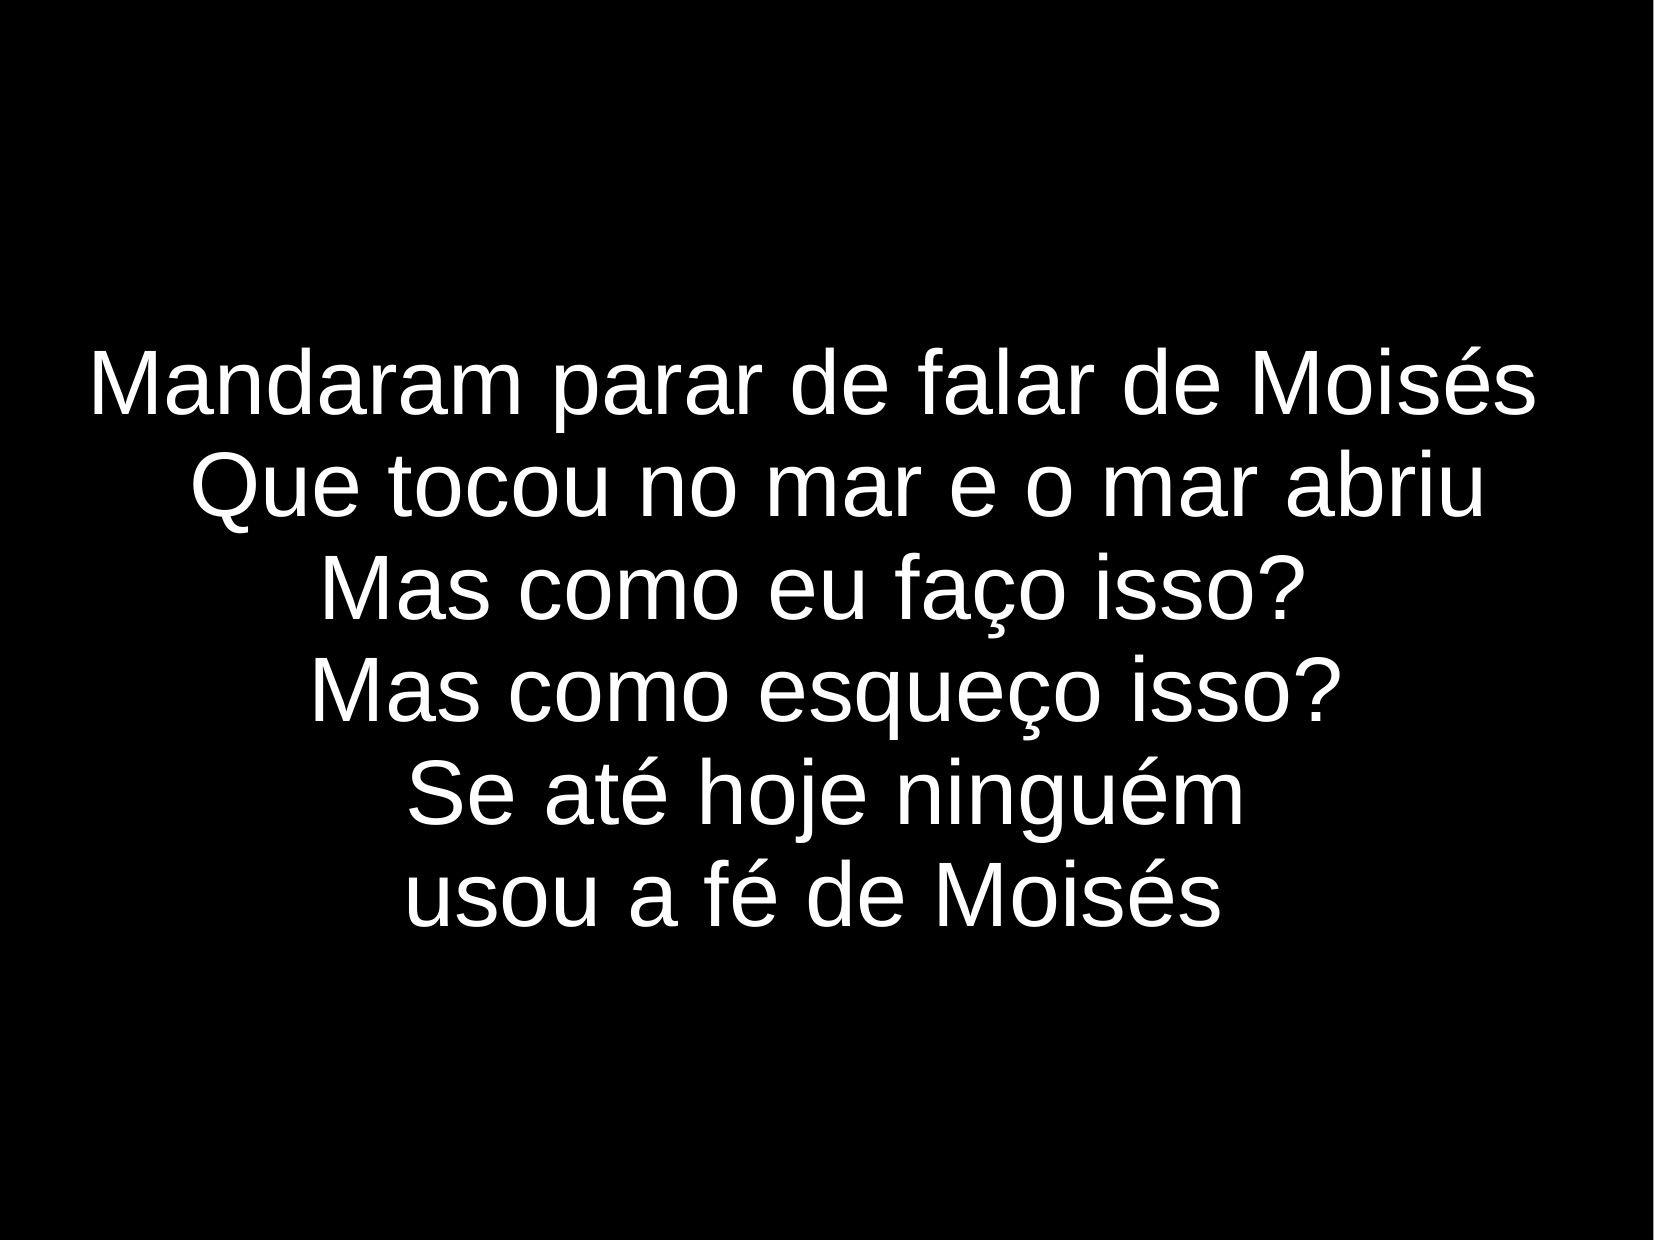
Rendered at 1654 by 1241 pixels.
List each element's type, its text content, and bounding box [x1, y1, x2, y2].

subtitle Mandaram parar de falar de Moisés Que tocou no mar e o mar abriu Mas como eu faço isso? Mas como esqueço isso? Se até hoje ninguém usou a fé de Moisés [82, 49, 1571, 1229]
